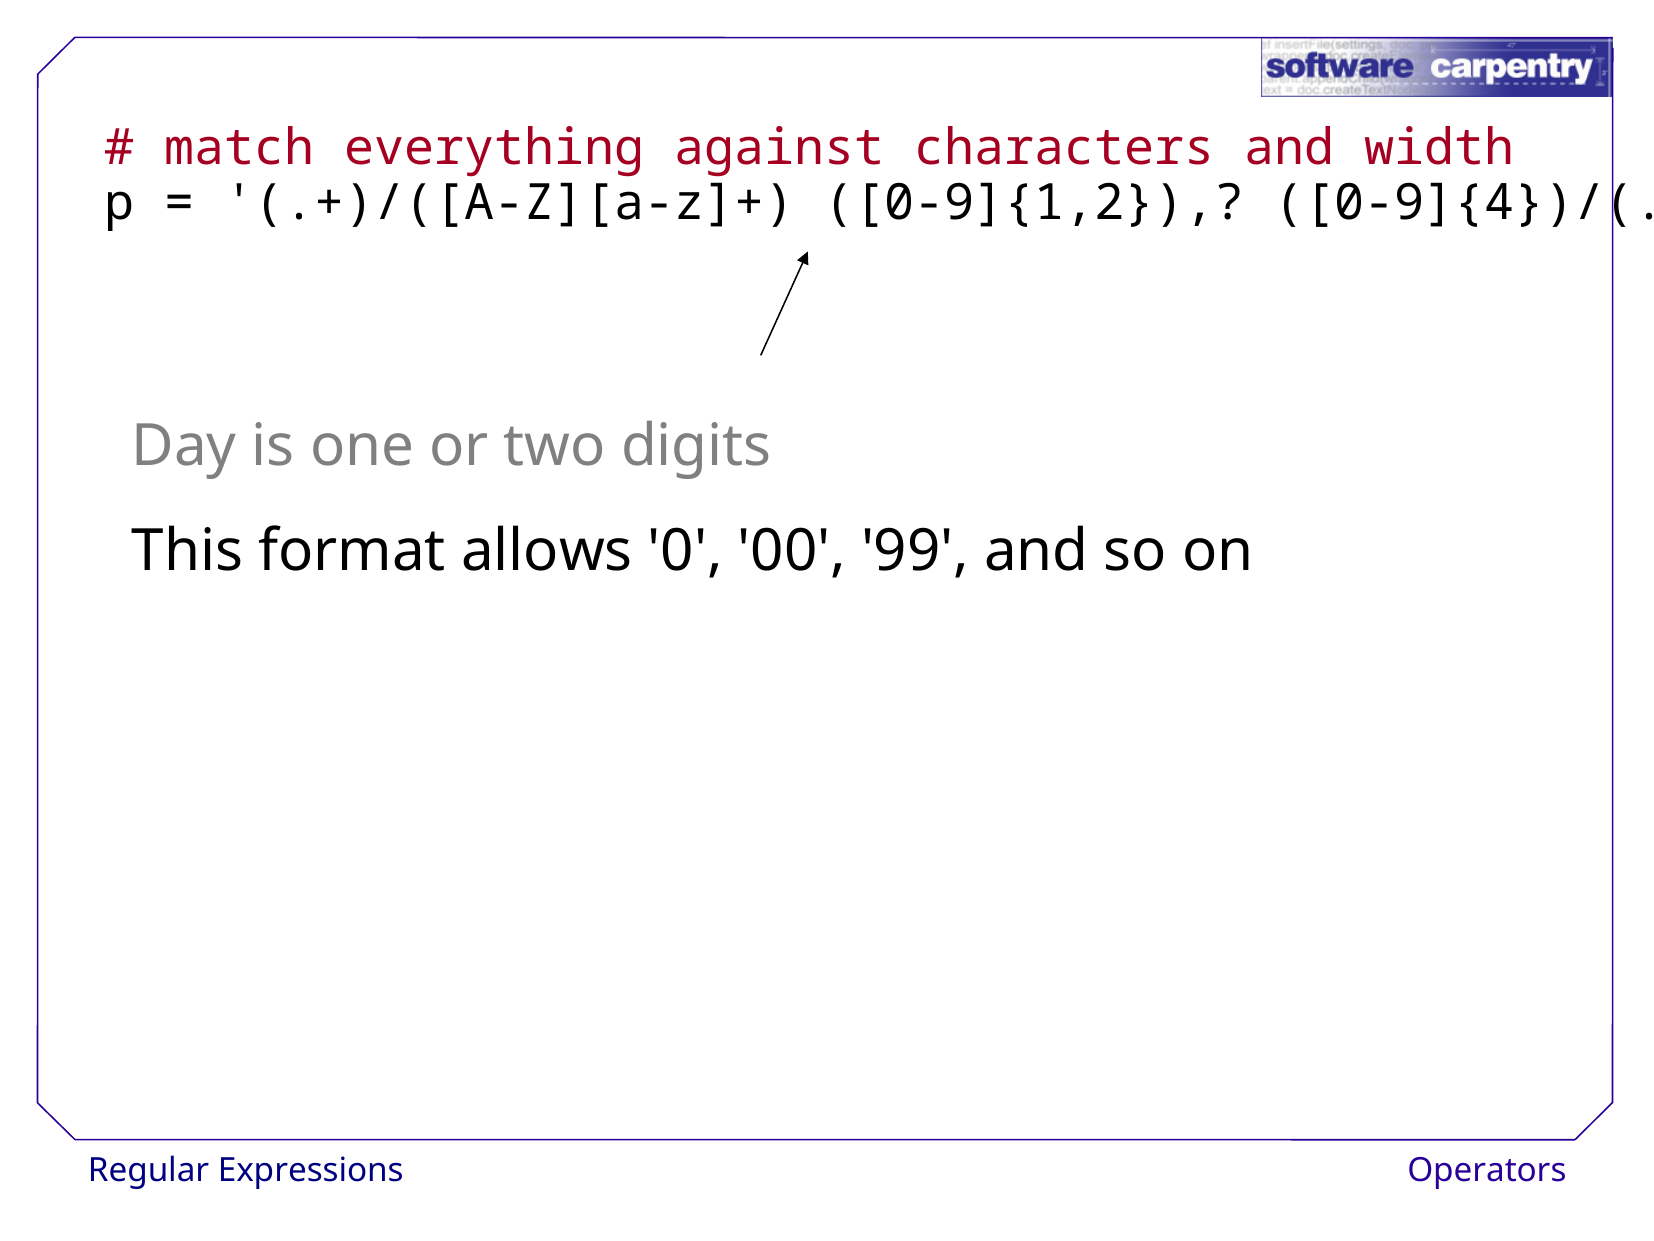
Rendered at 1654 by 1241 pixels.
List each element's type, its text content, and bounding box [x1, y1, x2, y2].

text_box # match everything against characters and width p = '(.+)/([A-Z][a-z]+) ([0-9]{1,2}),? ([0-9]{4})/(.+)' [89, 112, 1512, 1074]
picture [1261, 39, 1613, 97]
text_box Day is one or two digits This format allows '0', '00', '99', and so on [116, 364, 1270, 591]
